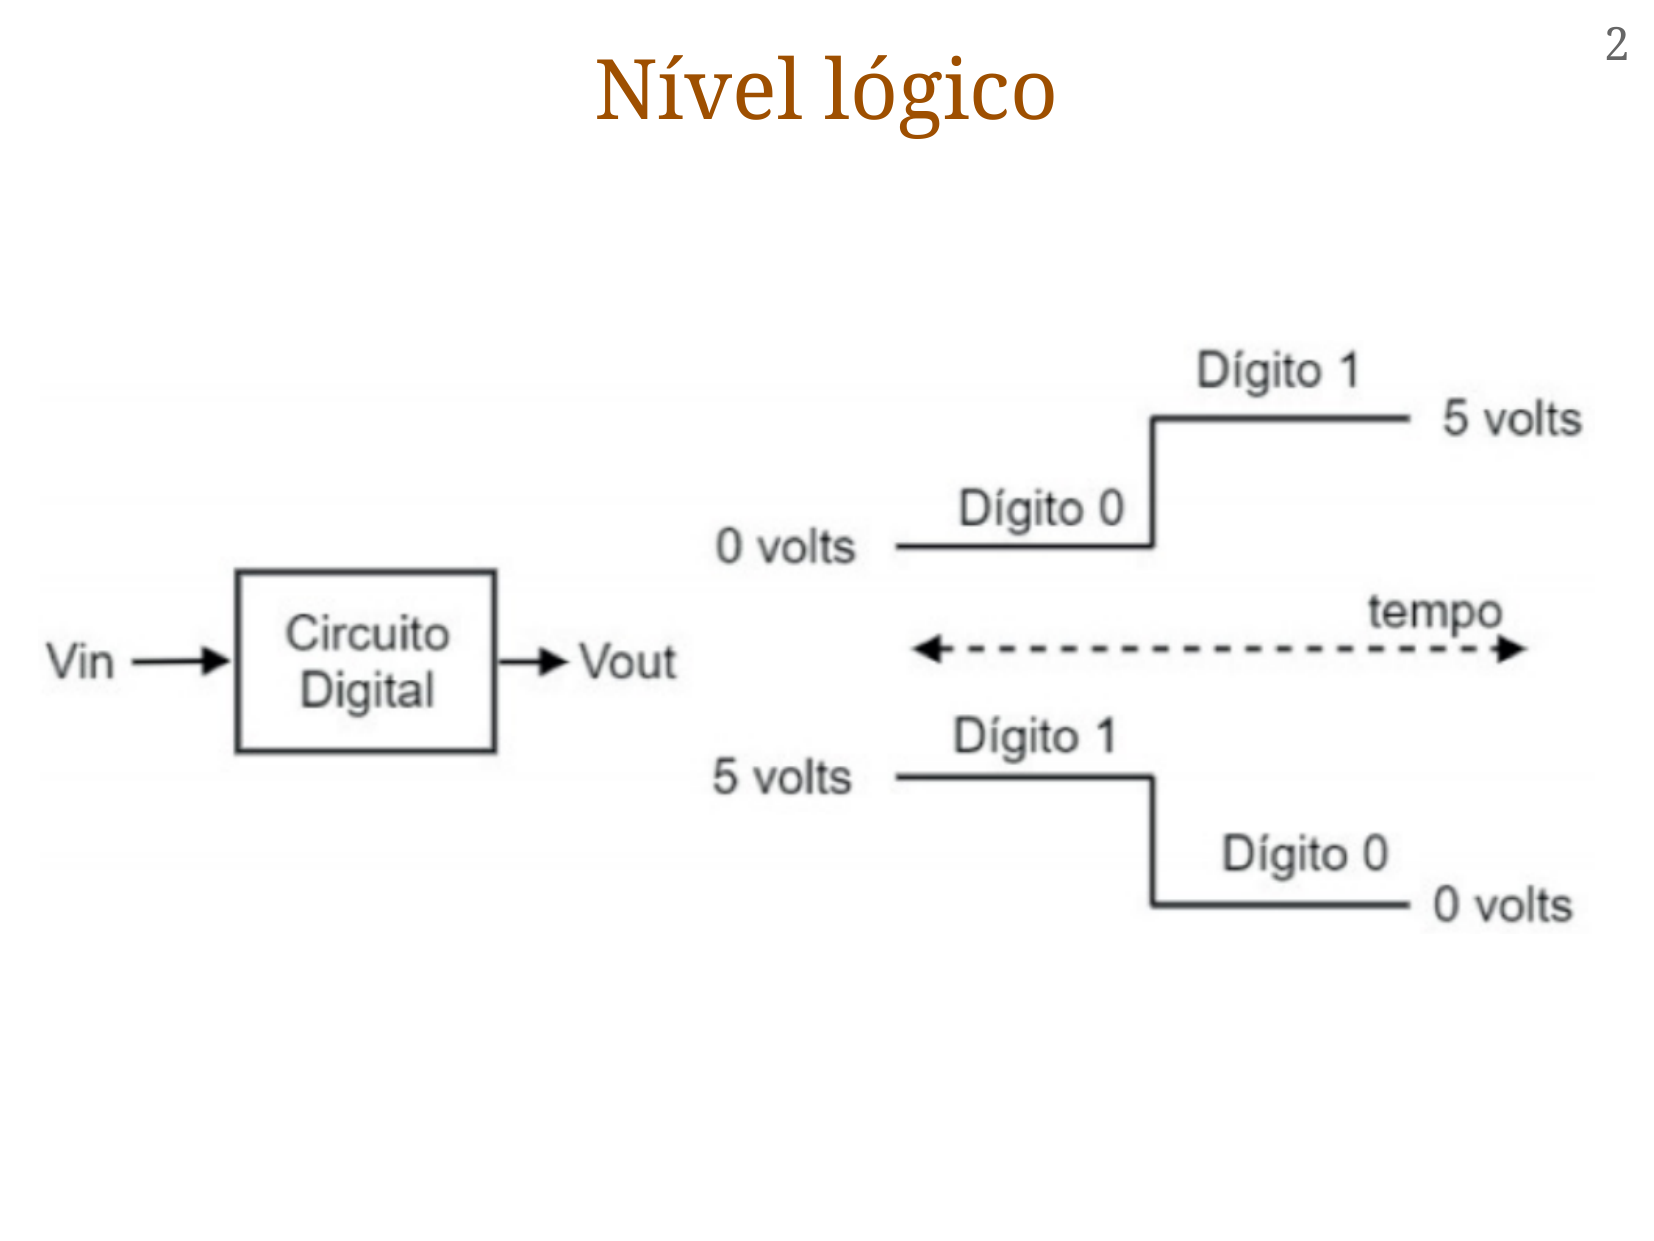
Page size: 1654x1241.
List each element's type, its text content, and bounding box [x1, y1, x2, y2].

picture [38, 339, 1595, 934]
title Nível lógico [59, 29, 1595, 148]
